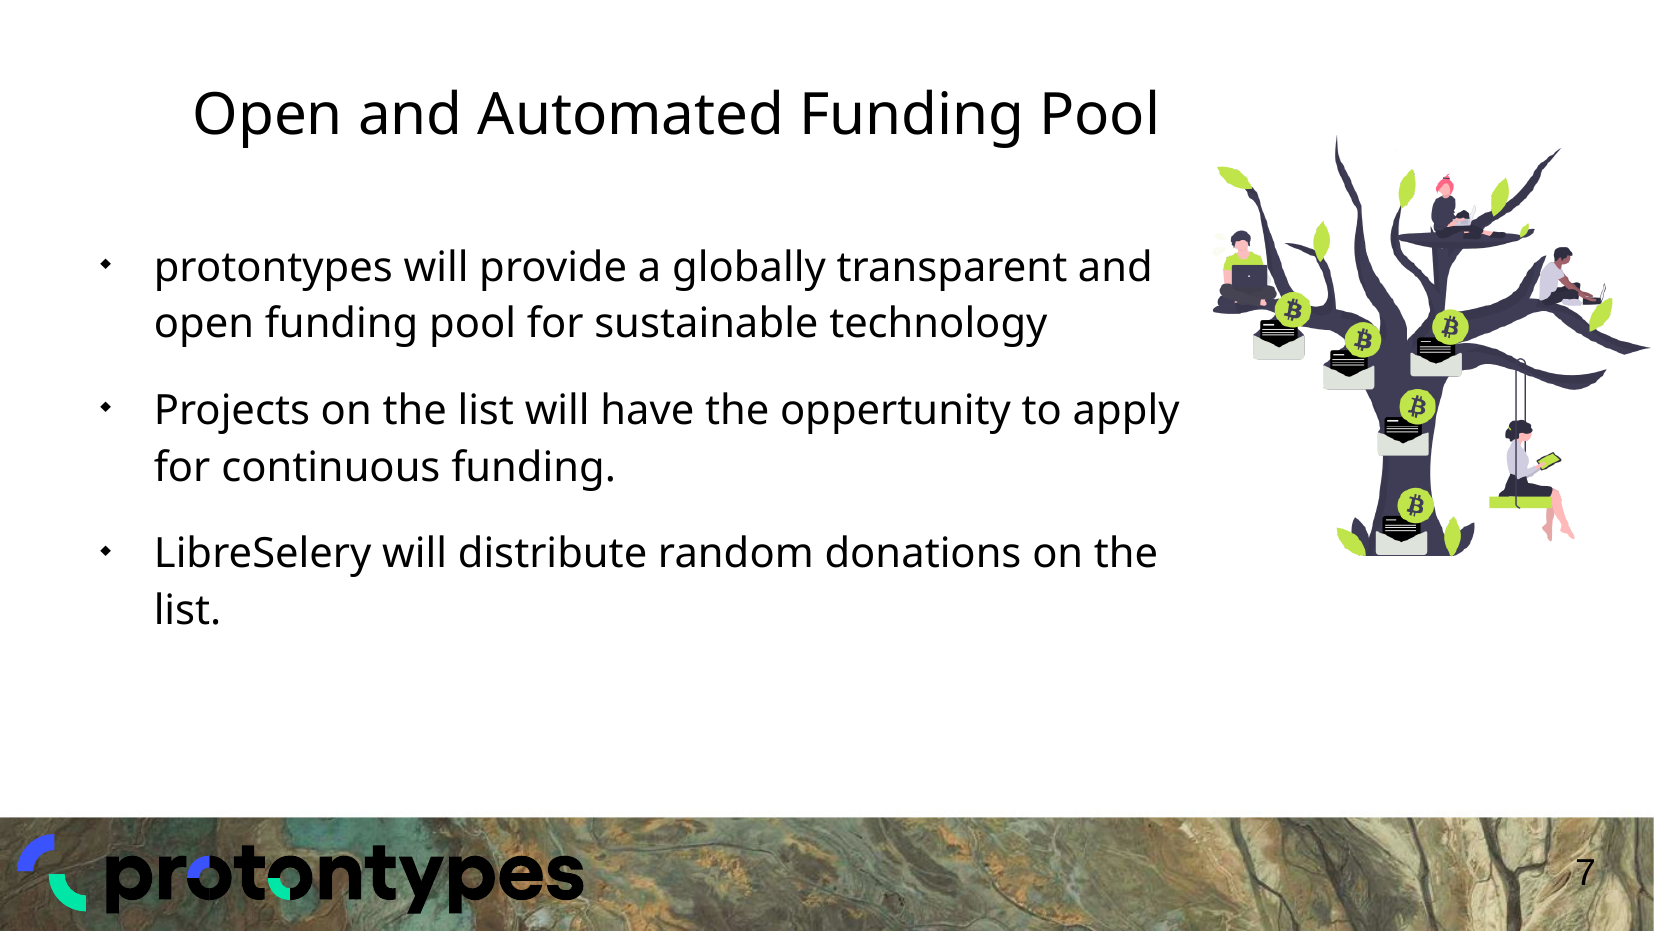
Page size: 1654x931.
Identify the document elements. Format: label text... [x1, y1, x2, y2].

title Open and Automated Funding Pool [0, 56, 1429, 168]
list protontypes will provide a globally transparent and open funding pool for sustainable technology Projects on the list will have the oppertunity to apply for continuous funding. LibreSelery will distribute random donations on the list. [82, 236, 1211, 766]
picture [0, 0, 1654, 931]
